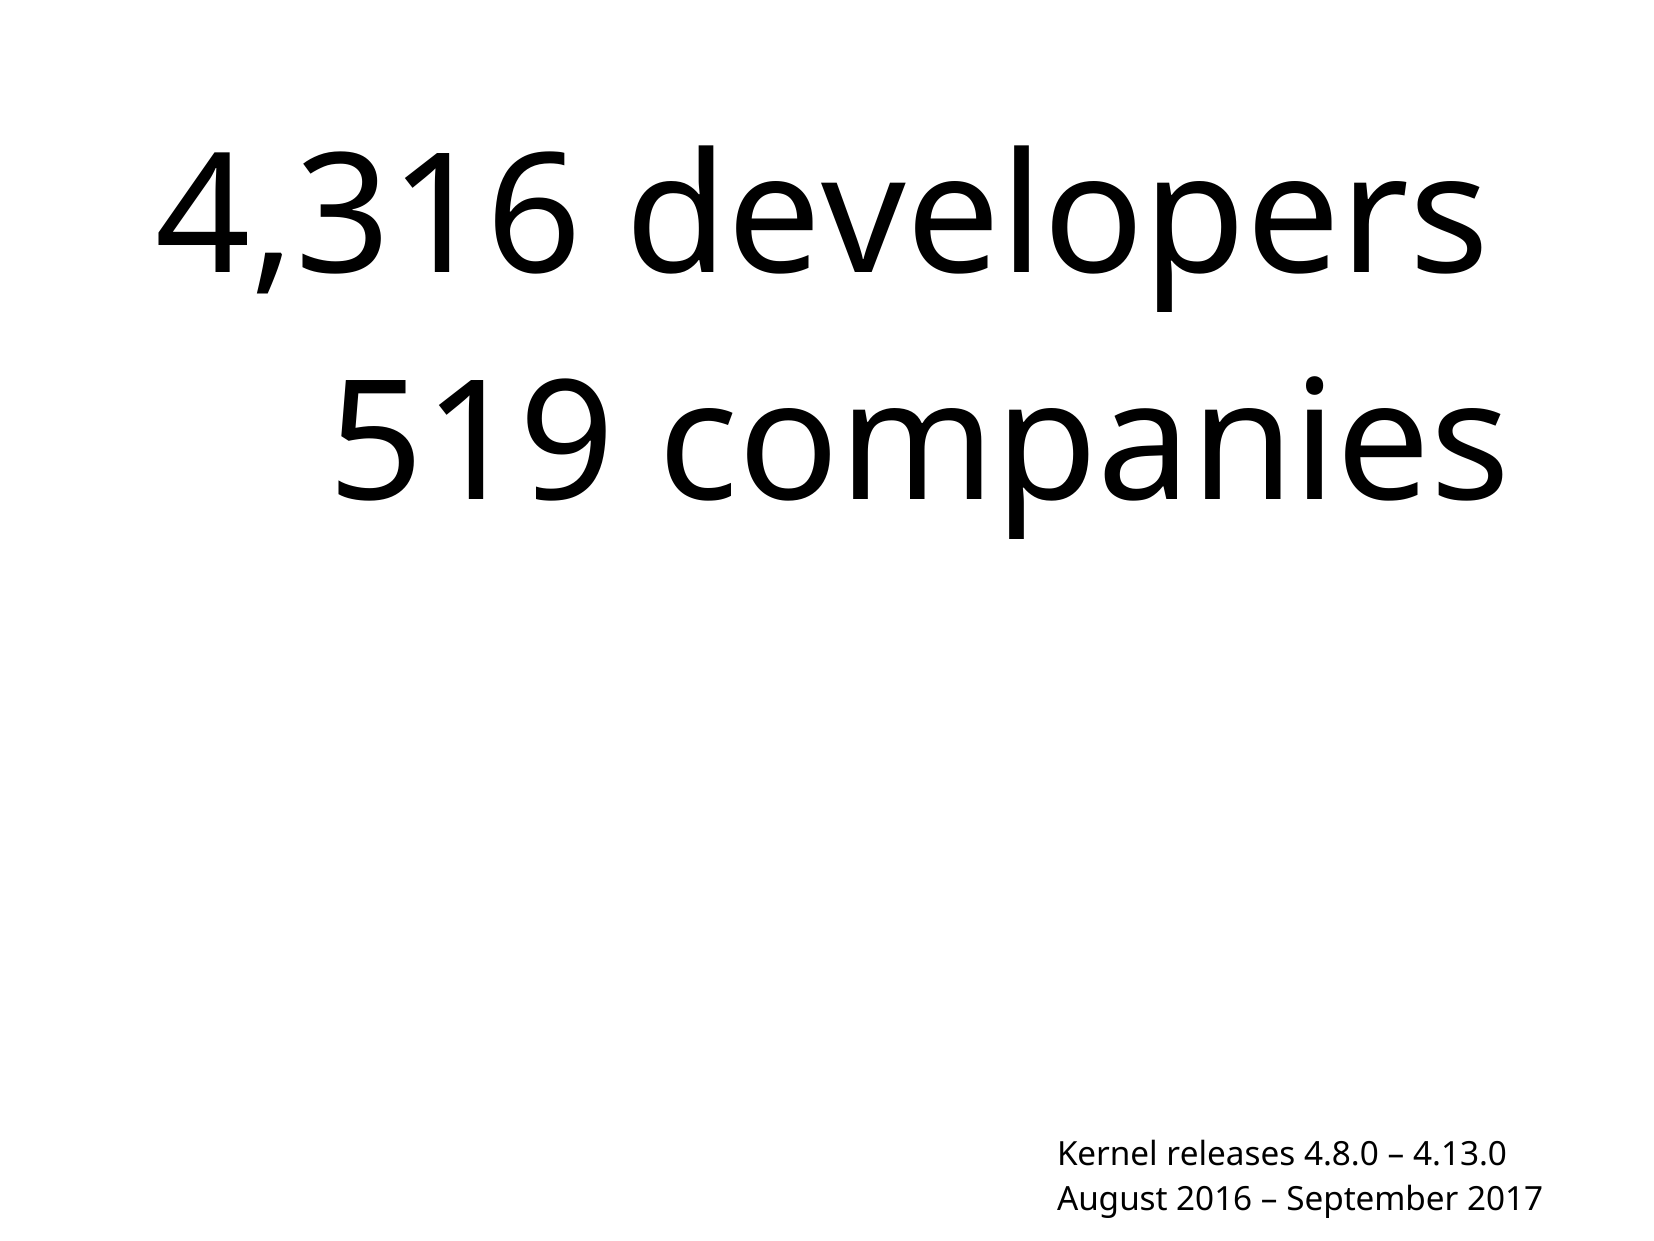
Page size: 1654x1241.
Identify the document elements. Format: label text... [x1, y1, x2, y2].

text_box Kernel releases 4.8.0 – 4.13.0 August 2016 – September 2017 [1042, 1122, 1569, 1218]
text_box 4,316 developers 519 companies [140, 86, 1538, 503]
